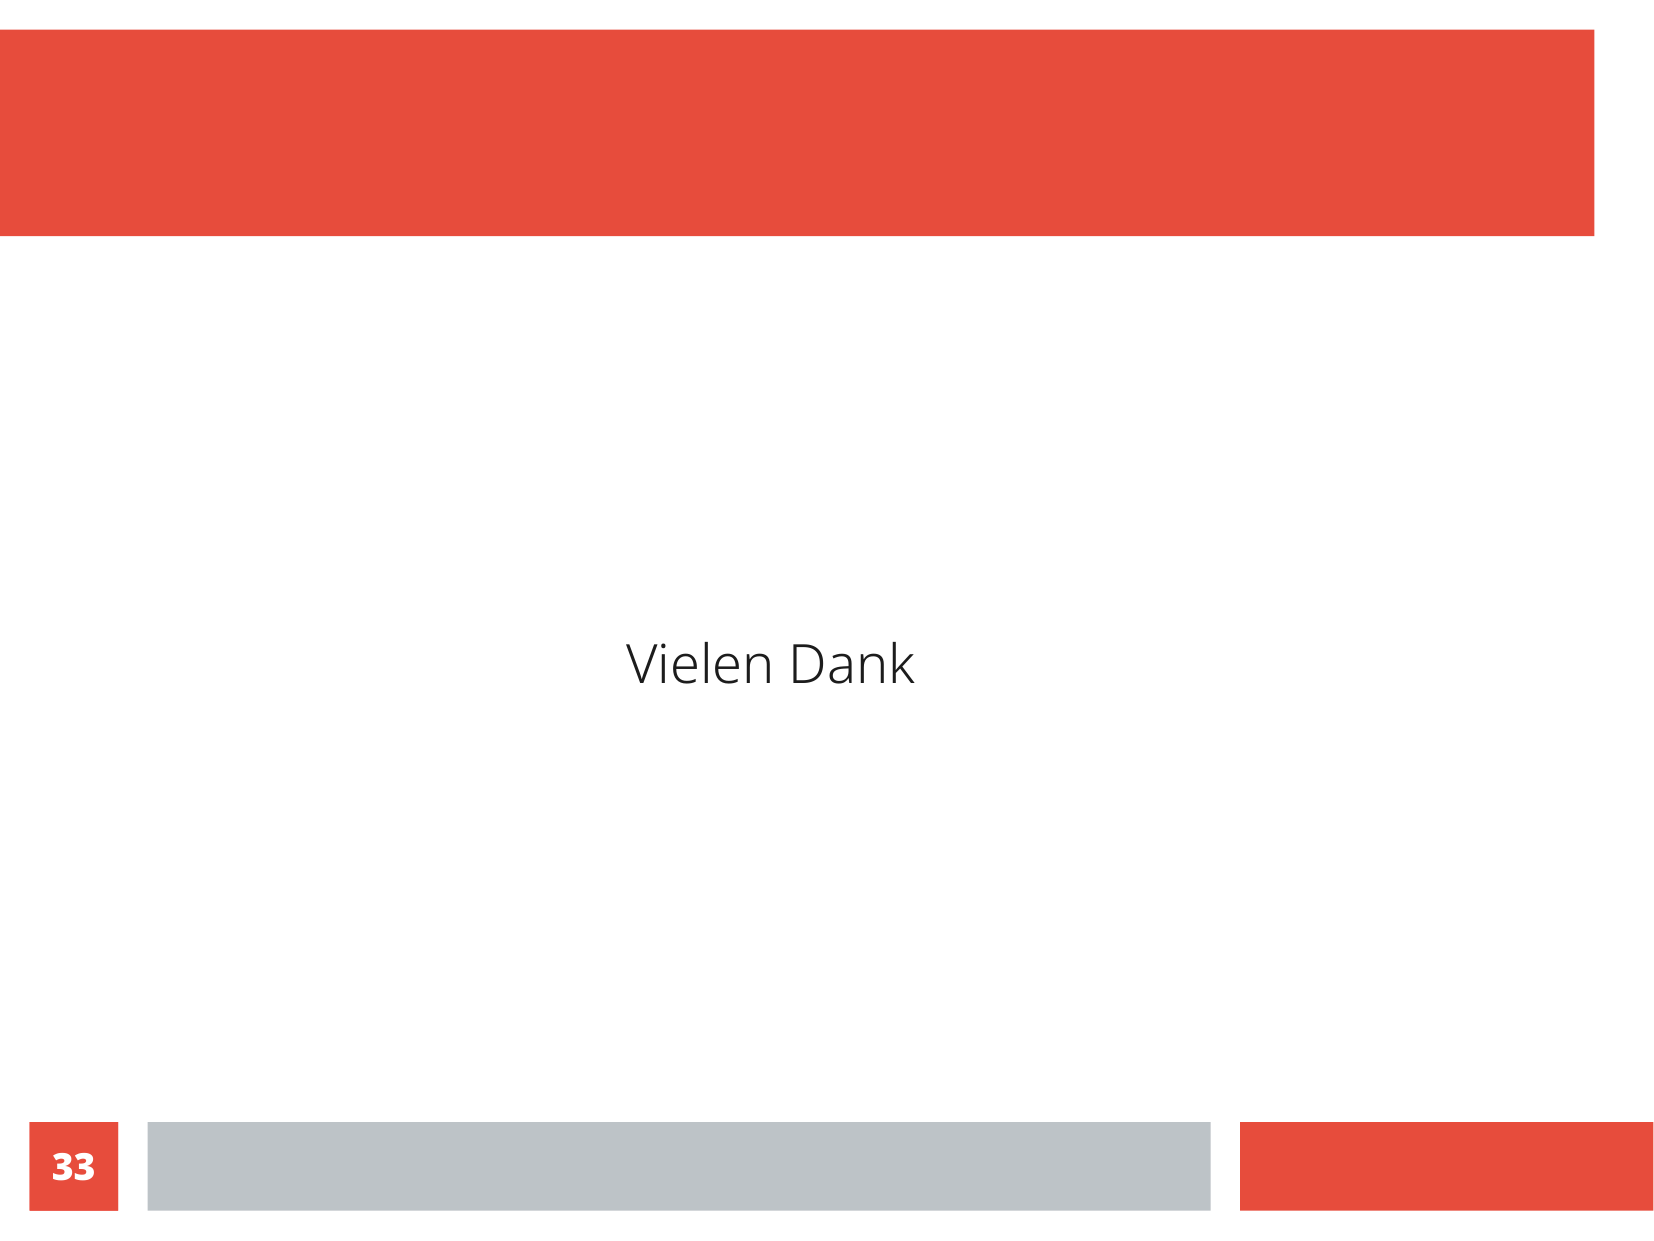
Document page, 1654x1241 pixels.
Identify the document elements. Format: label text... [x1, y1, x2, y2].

subtitle Vielen Dank [625, 625, 1654, 1241]
